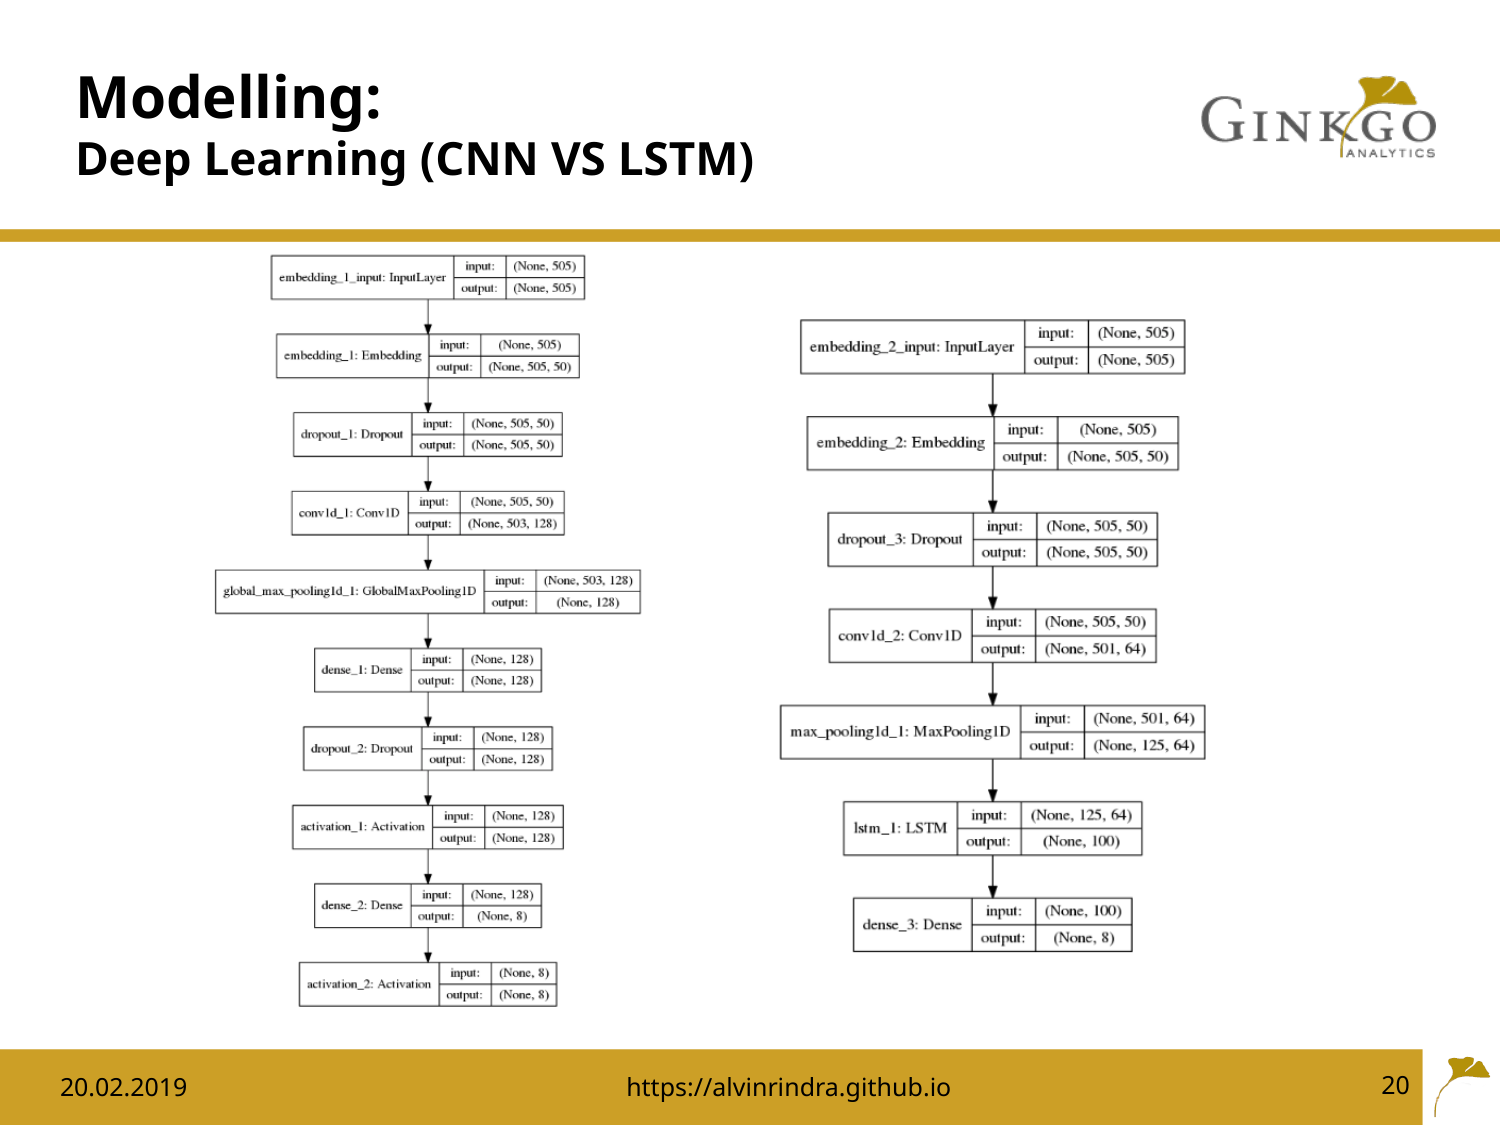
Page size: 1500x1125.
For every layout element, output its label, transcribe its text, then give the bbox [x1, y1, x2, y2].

list [60, 289, 1425, 1081]
text_box 20.02.2019 [60, 1056, 266, 1117]
list Modelling: Deep Learning (CNN VS LSTM) [75, 60, 1069, 244]
text_box <number> [1196, 1056, 1425, 1117]
picture [0, 0, 1500, 1125]
text_box https://alvinrindra.github.io [266, 1056, 993, 1117]
